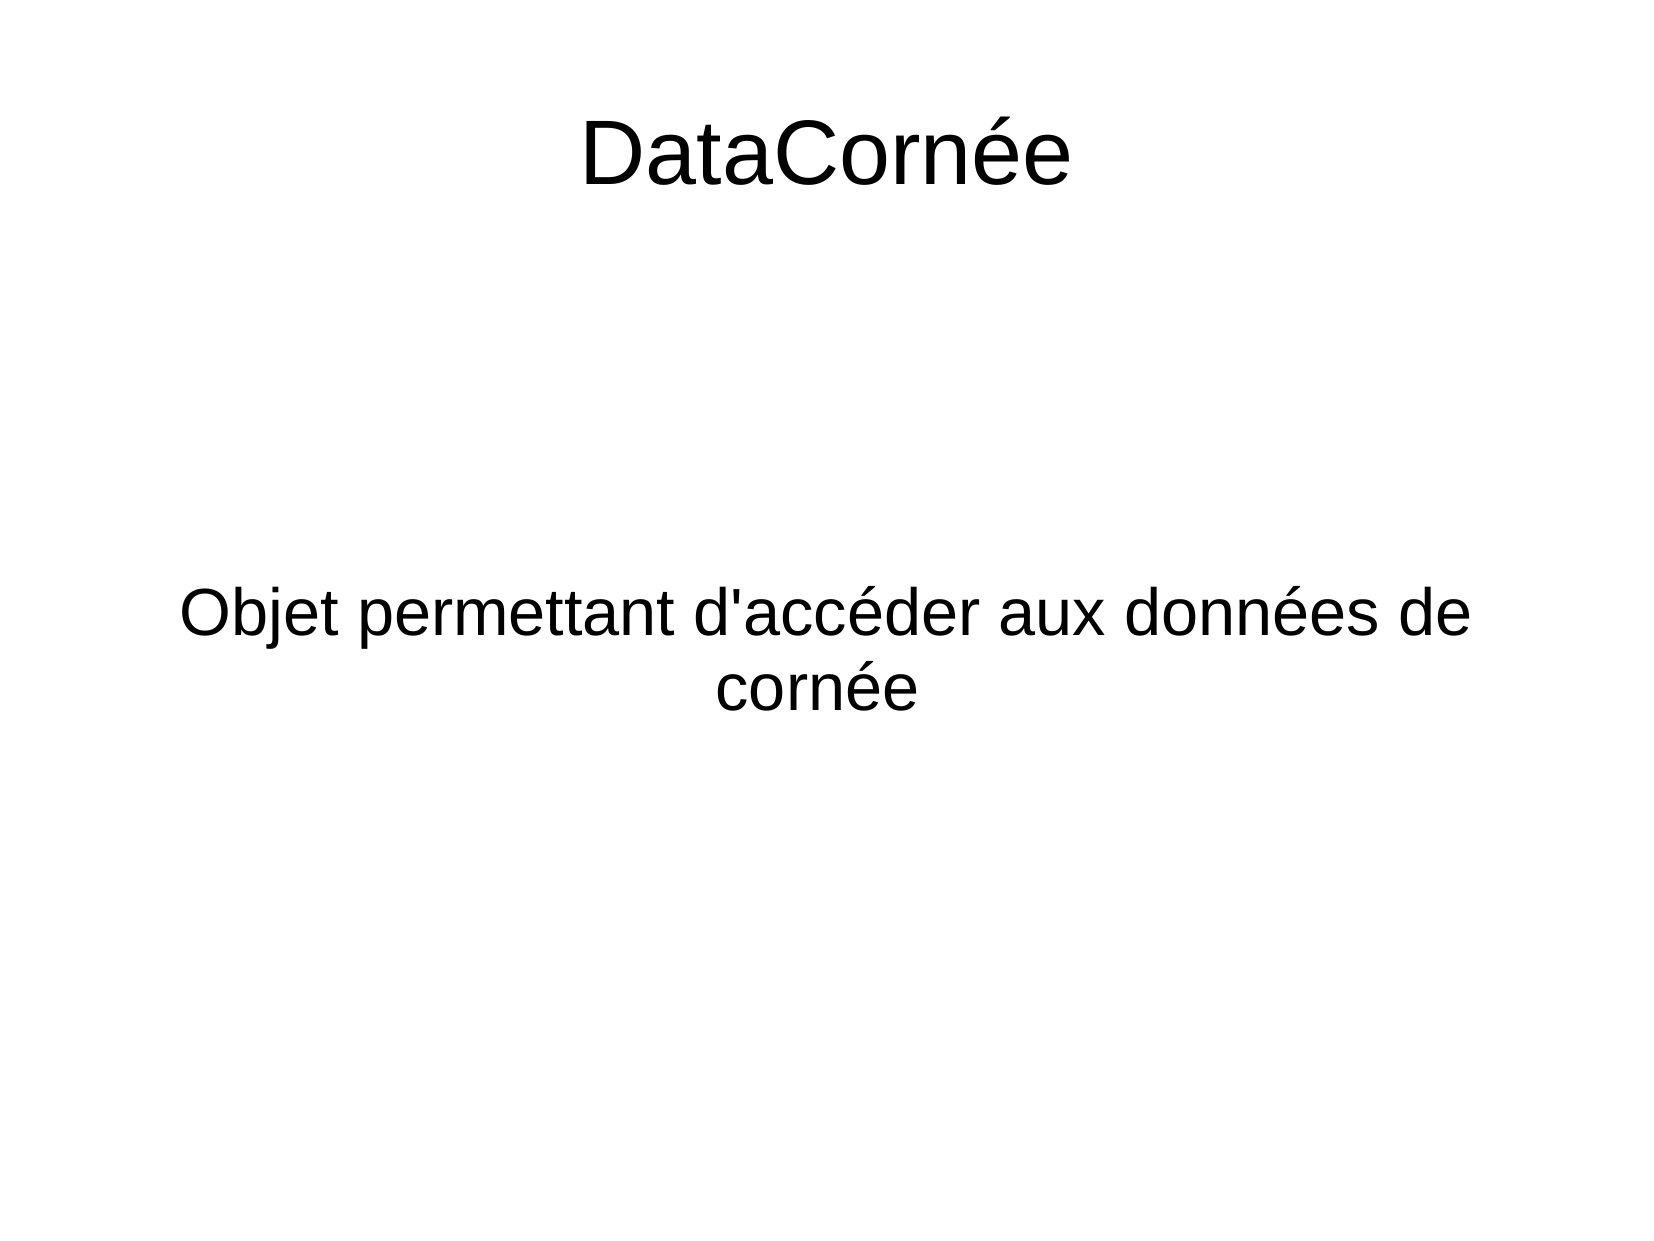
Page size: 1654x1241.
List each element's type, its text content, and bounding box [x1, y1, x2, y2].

title DataCornée [82, 49, 1571, 257]
subtitle Objet permettant d'accéder aux données de cornée [82, 290, 1571, 1010]
